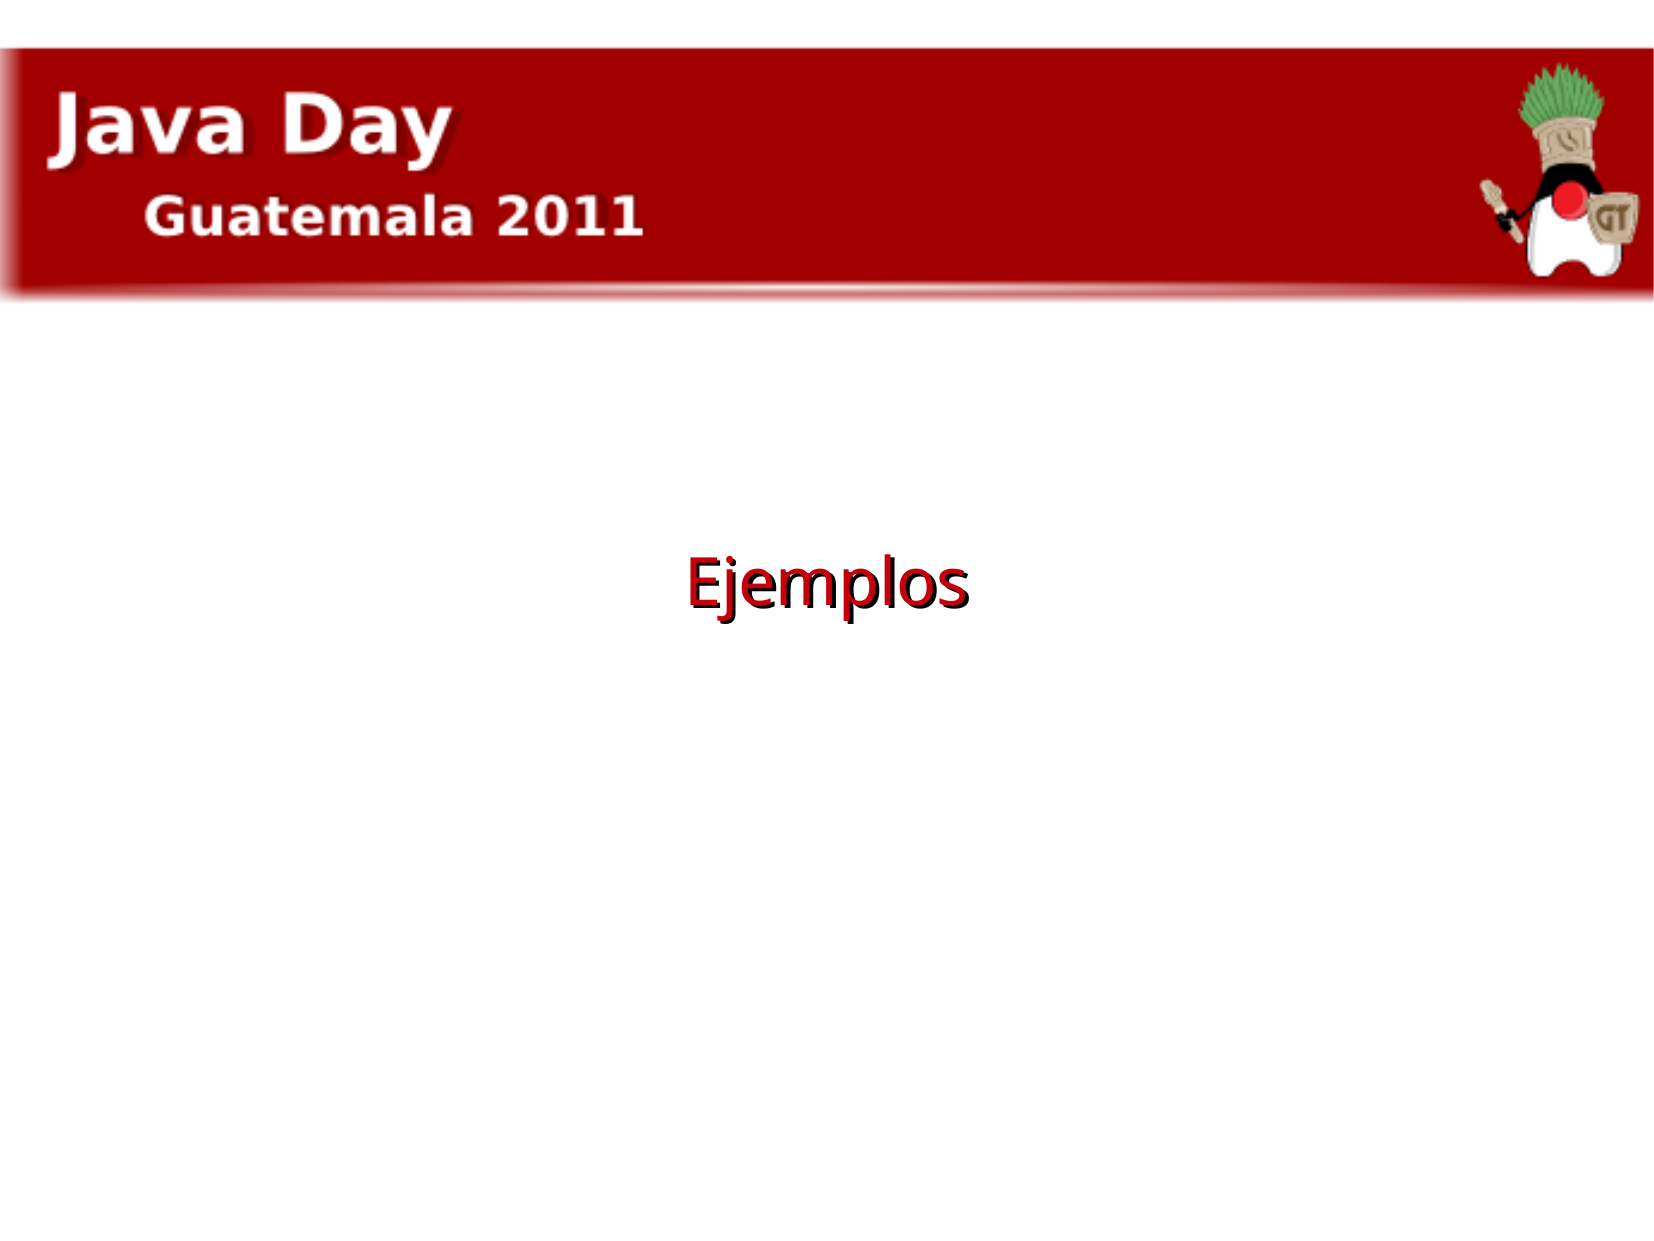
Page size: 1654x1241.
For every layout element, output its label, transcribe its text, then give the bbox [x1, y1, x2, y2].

picture [0, 0, 1654, 308]
subtitle Ejemplos [82, 49, 1571, 1109]
